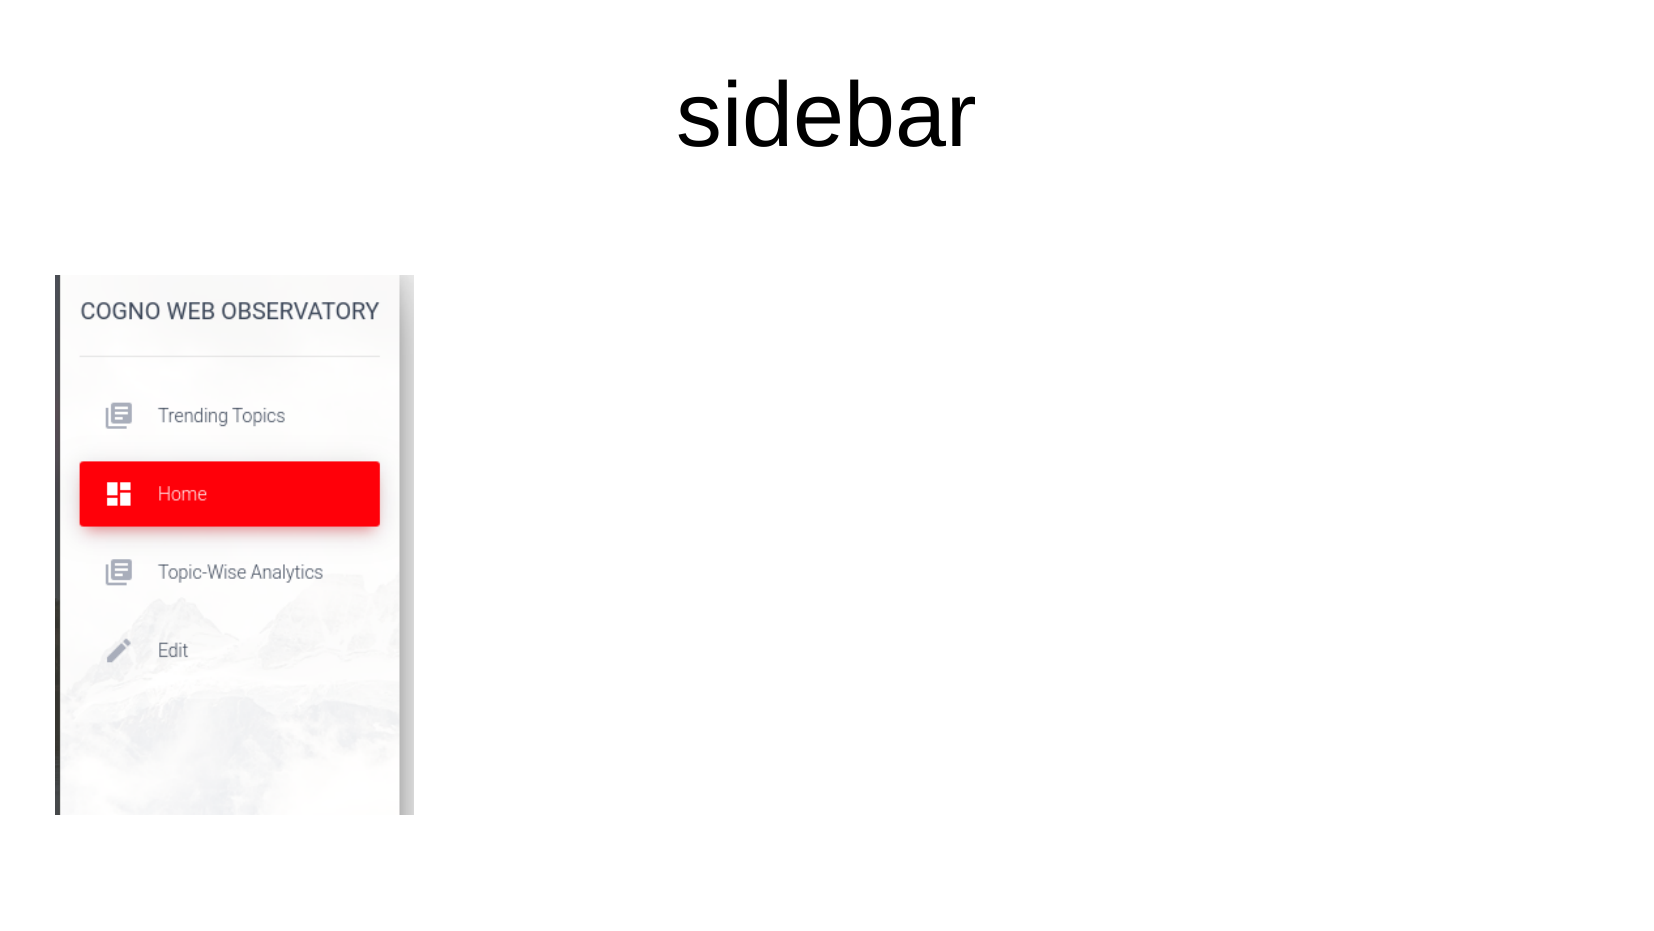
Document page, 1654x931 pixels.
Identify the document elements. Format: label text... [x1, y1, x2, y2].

title sidebar [82, 37, 1571, 193]
picture [55, 275, 414, 815]
